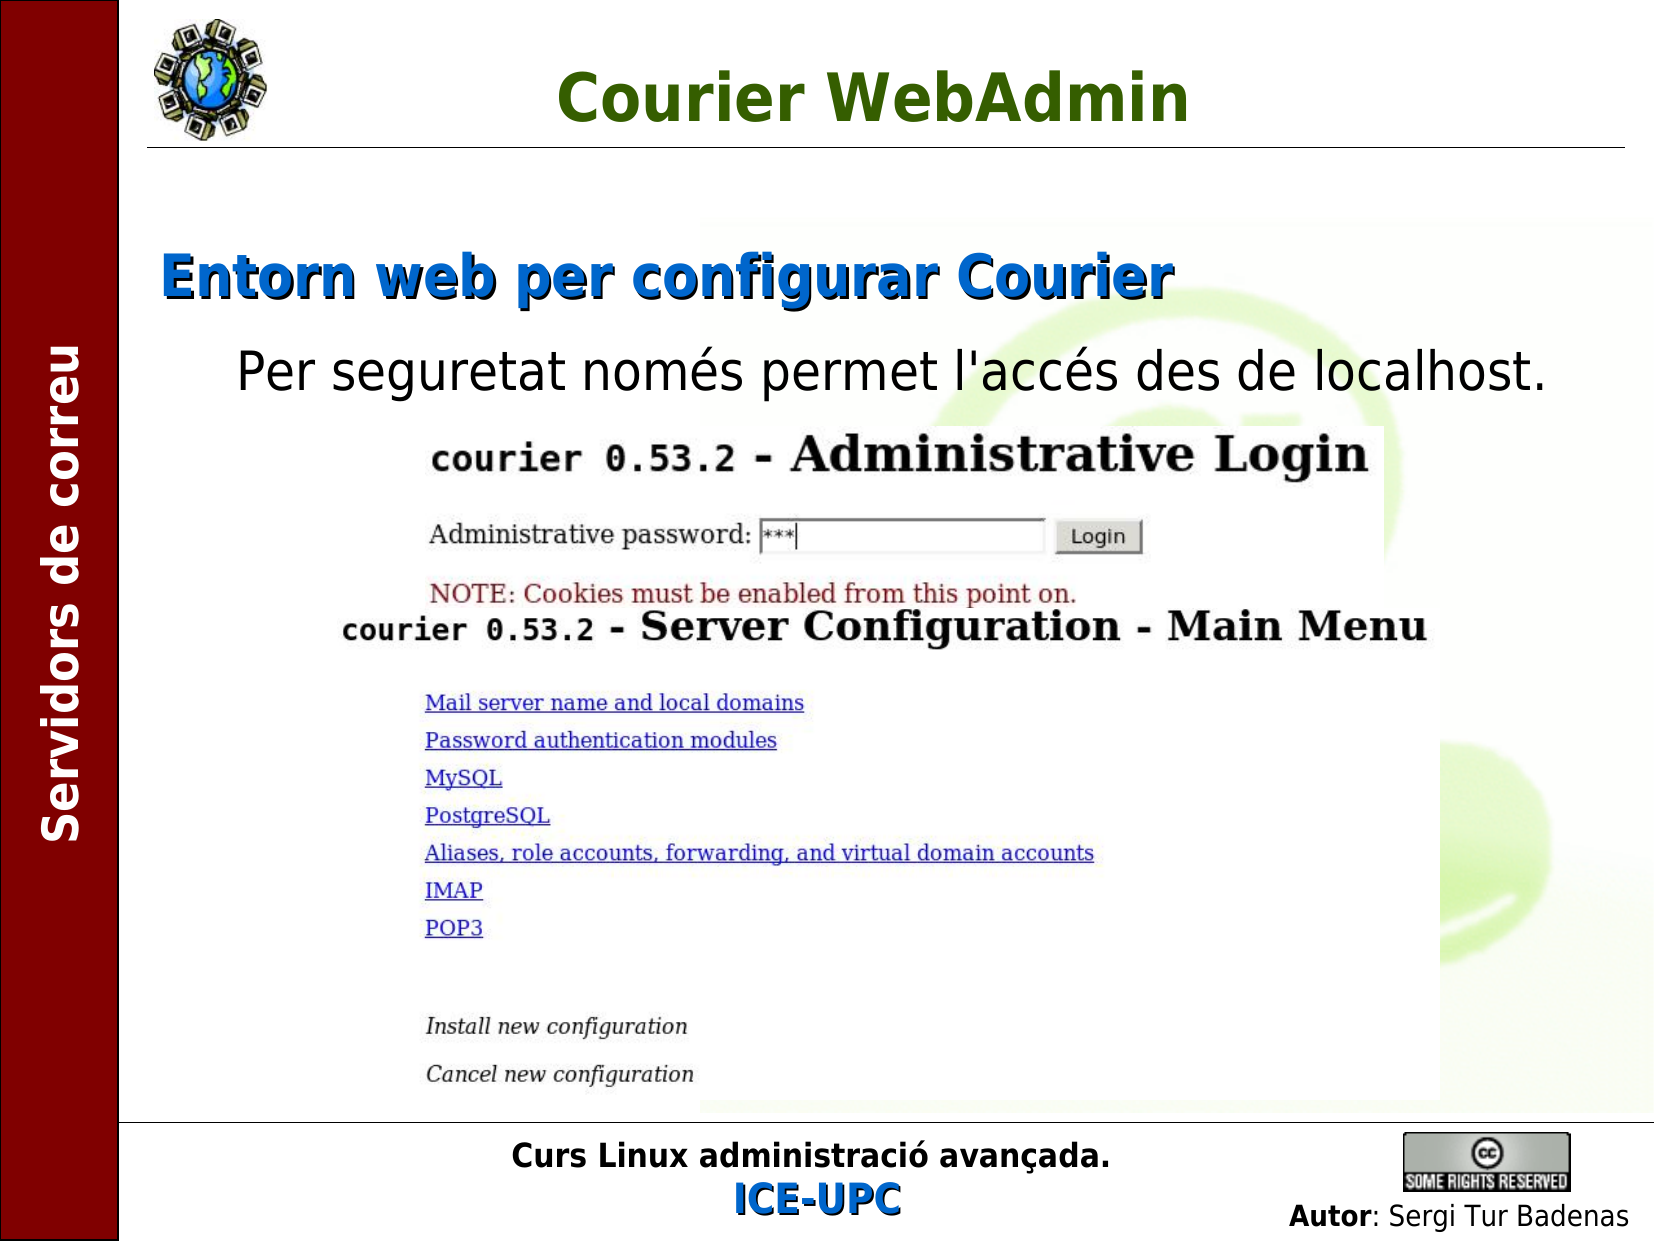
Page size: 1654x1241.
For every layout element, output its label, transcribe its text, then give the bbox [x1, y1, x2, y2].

picture [154, 19, 268, 56]
list Entorn web per configurar Courier Per seguretat només permet l'accés des de localhost. [141, 242, 1630, 1078]
title Courier WebAdmin [129, 56, 1619, 141]
picture [337, 217, 1654, 1113]
picture [1403, 1132, 1571, 1192]
